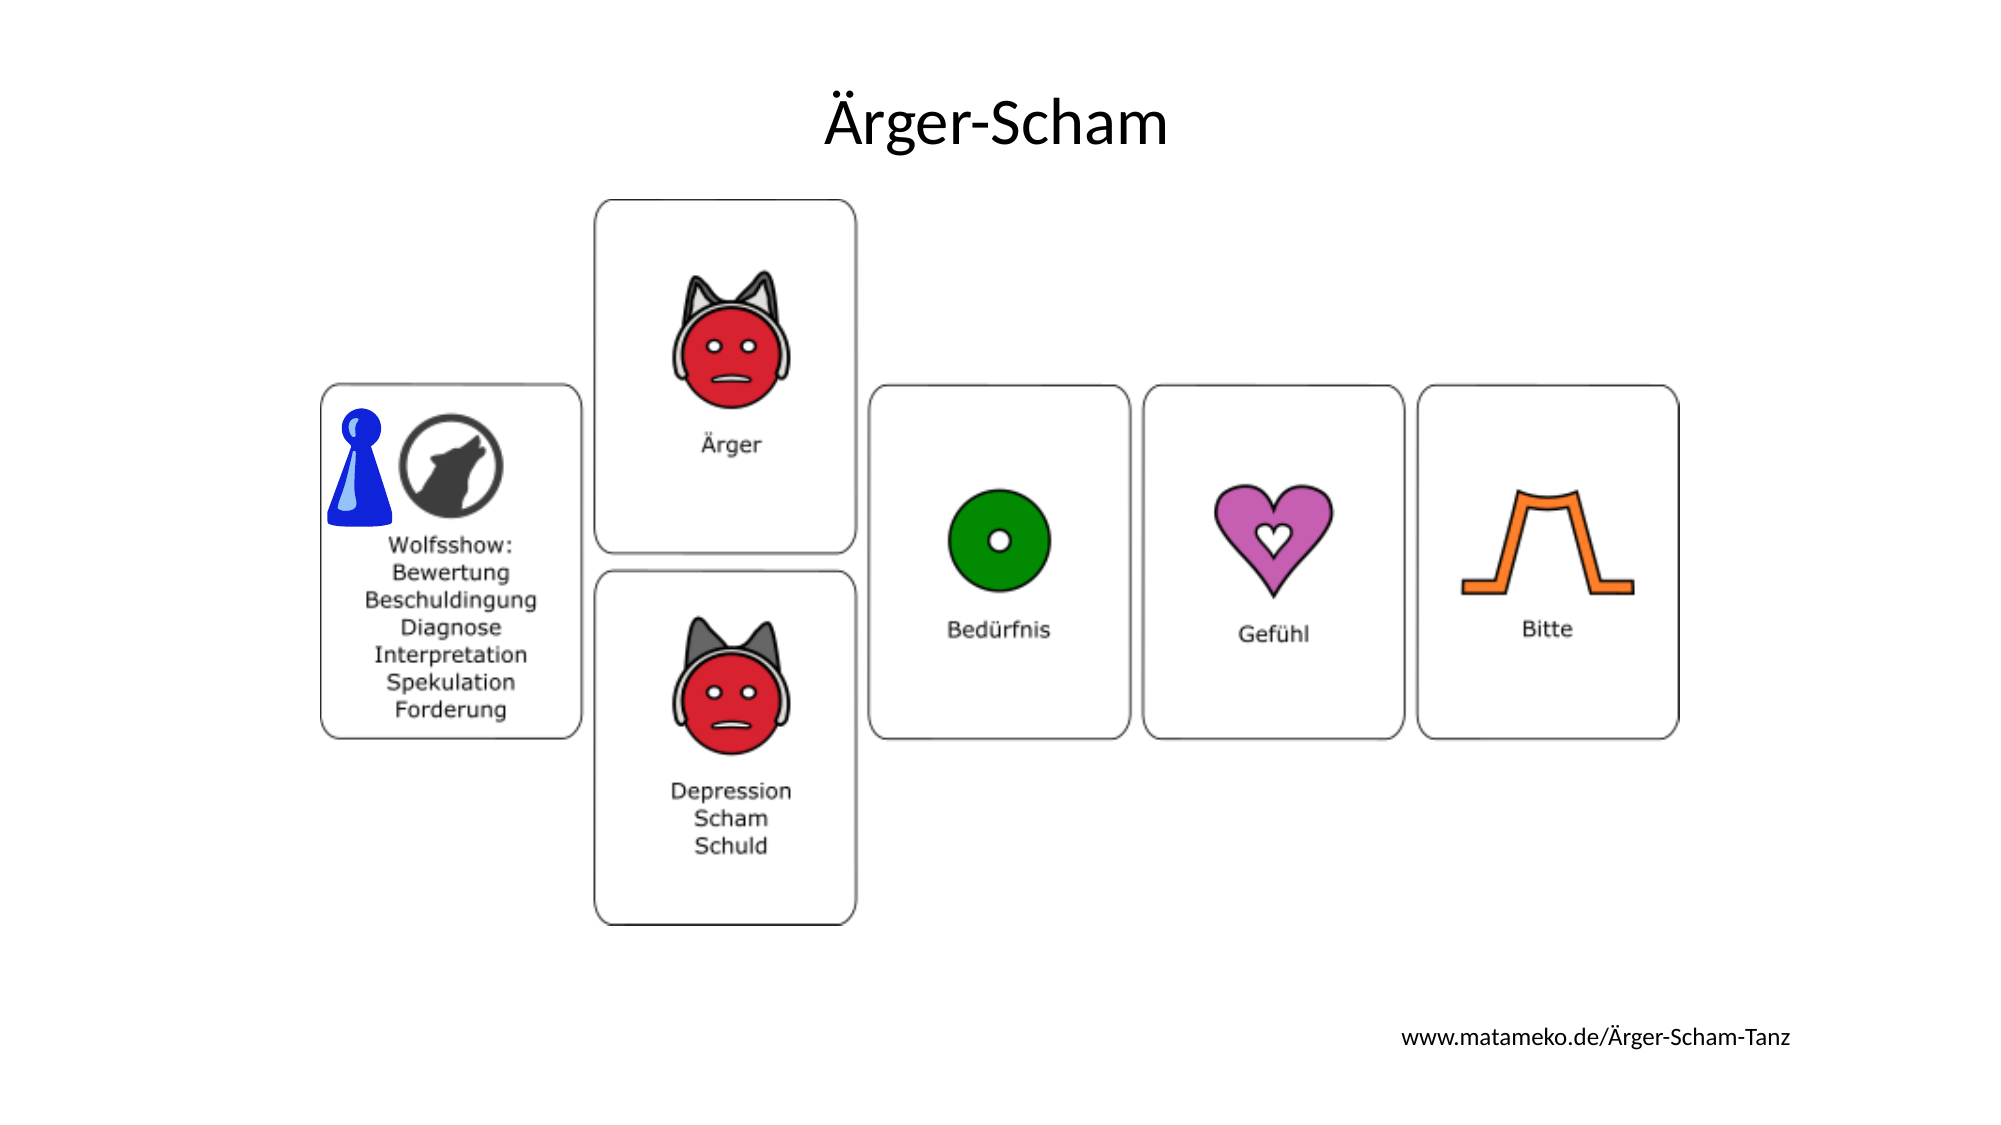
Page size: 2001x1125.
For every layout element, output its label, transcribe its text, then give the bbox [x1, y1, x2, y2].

text_box www.matameko.de/Ärger-Scham-Tanz [1386, 1013, 1807, 1058]
text_box Ärger-Scham [809, 70, 1191, 167]
text_box [327, 408, 393, 527]
picture [320, 199, 1680, 926]
